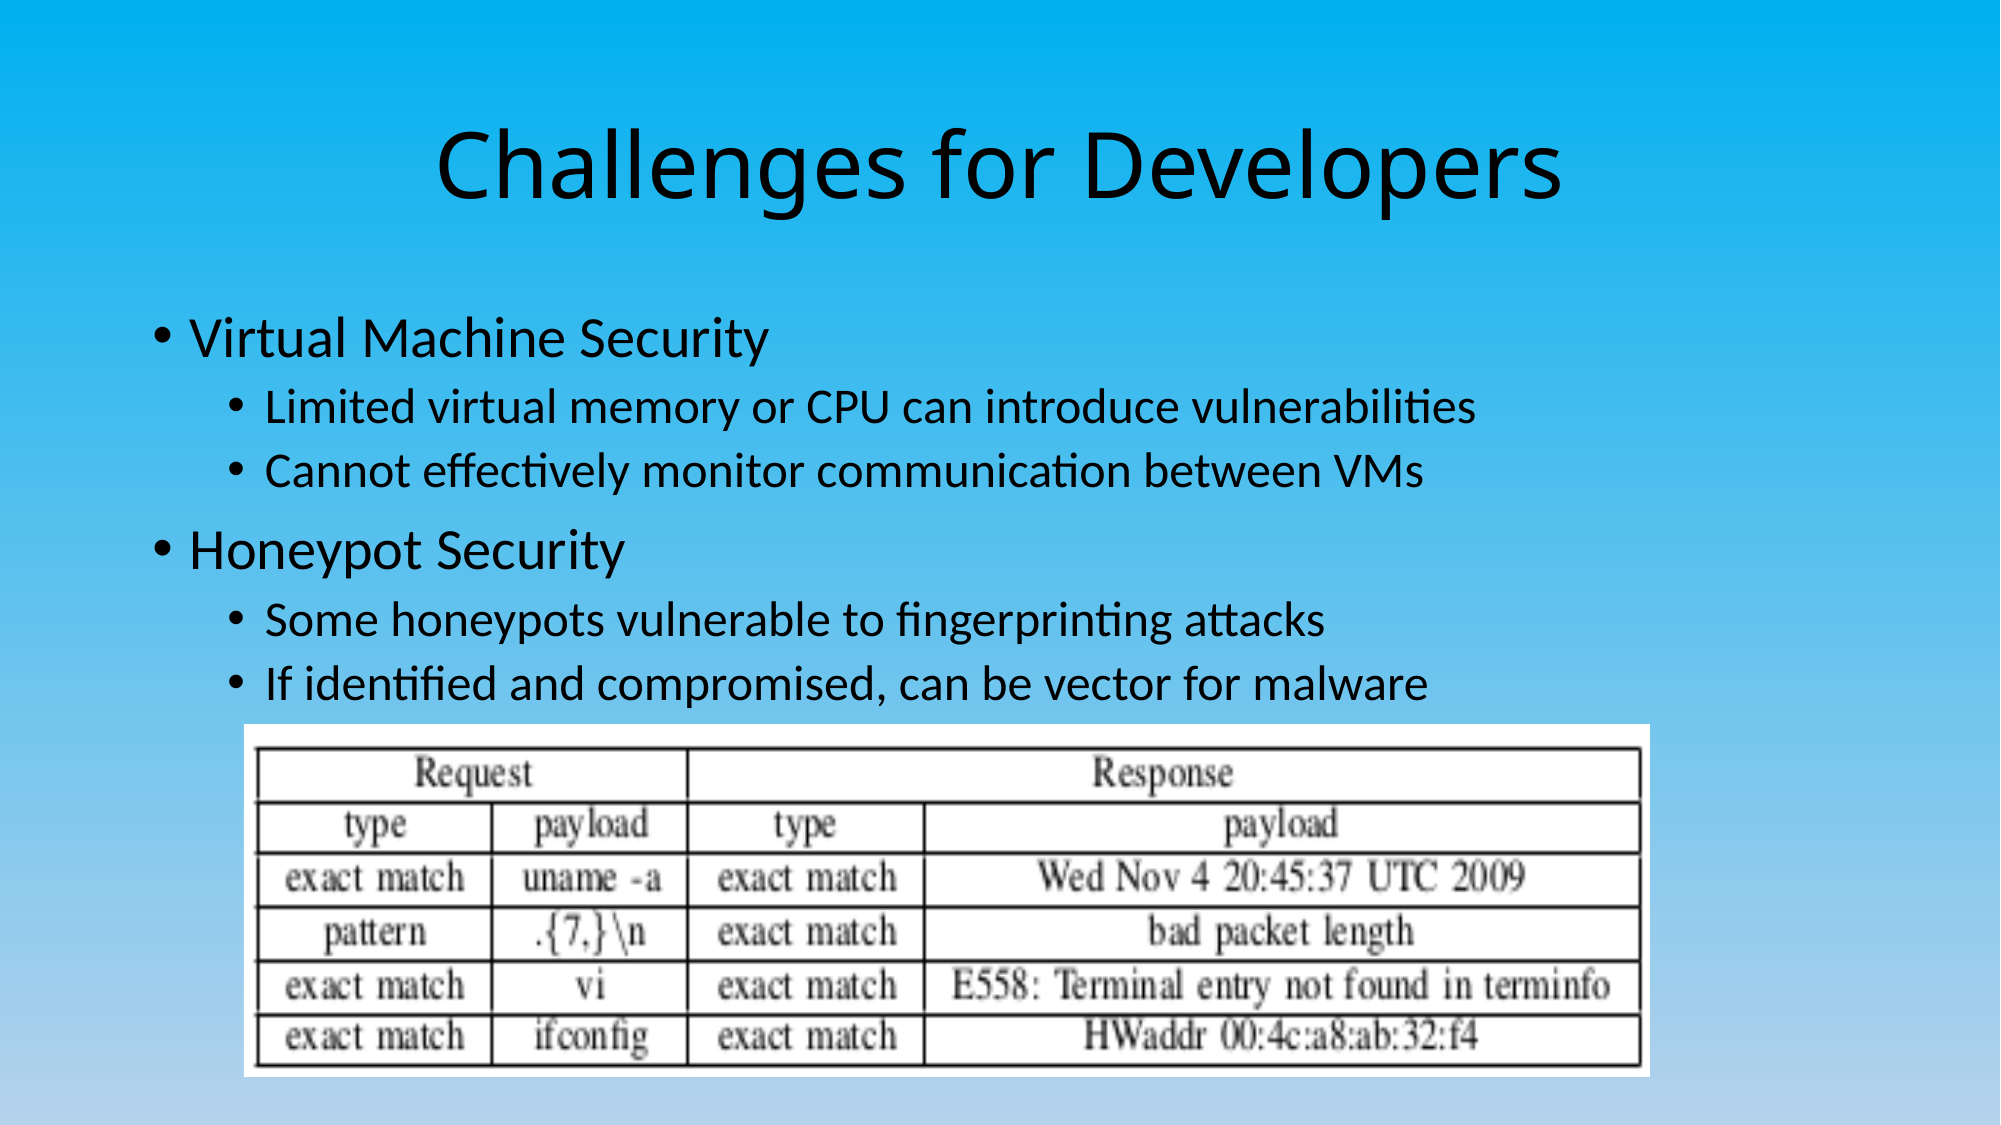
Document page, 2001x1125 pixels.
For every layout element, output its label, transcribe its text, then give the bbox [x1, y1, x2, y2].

list Virtual Machine Security Limited virtual memory or CPU can introduce vulnerabilities Cannot effectively monitor communication between VMs Honeypot Security Some honeypots vulnerable to fingerprinting attacks If identified and compromised, can be vector for malware [137, 299, 1863, 1014]
title Challenges for Developers [137, 59, 1863, 278]
picture [243, 724, 1650, 1077]
